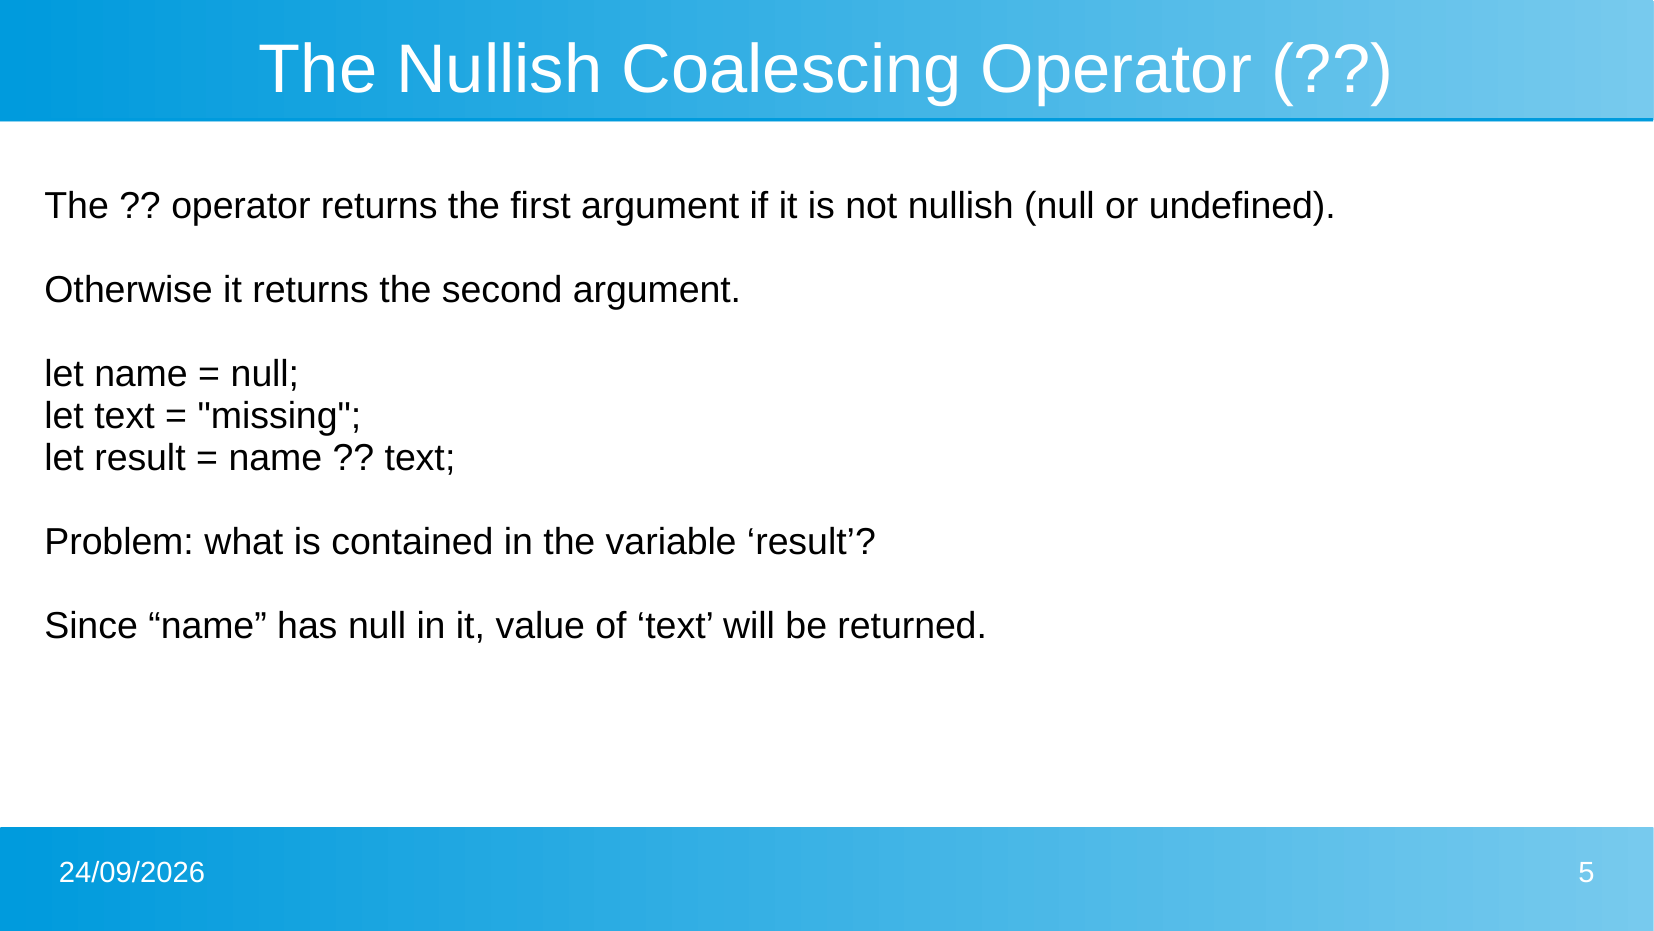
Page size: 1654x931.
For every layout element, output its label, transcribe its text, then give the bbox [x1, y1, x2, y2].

text_box The ?? operator returns the first argument if it is not nullish (null or undefined). Otherwise it returns the second argument. let name = null; let text = "missing"; let result = name ?? text; Problem: what is contained in the variable ‘result’? Since “name” has null in it, value of ‘text’ will be returned. [29, 177, 1477, 654]
title The Nullish Coalescing Operator (??) [59, 29, 1595, 108]
